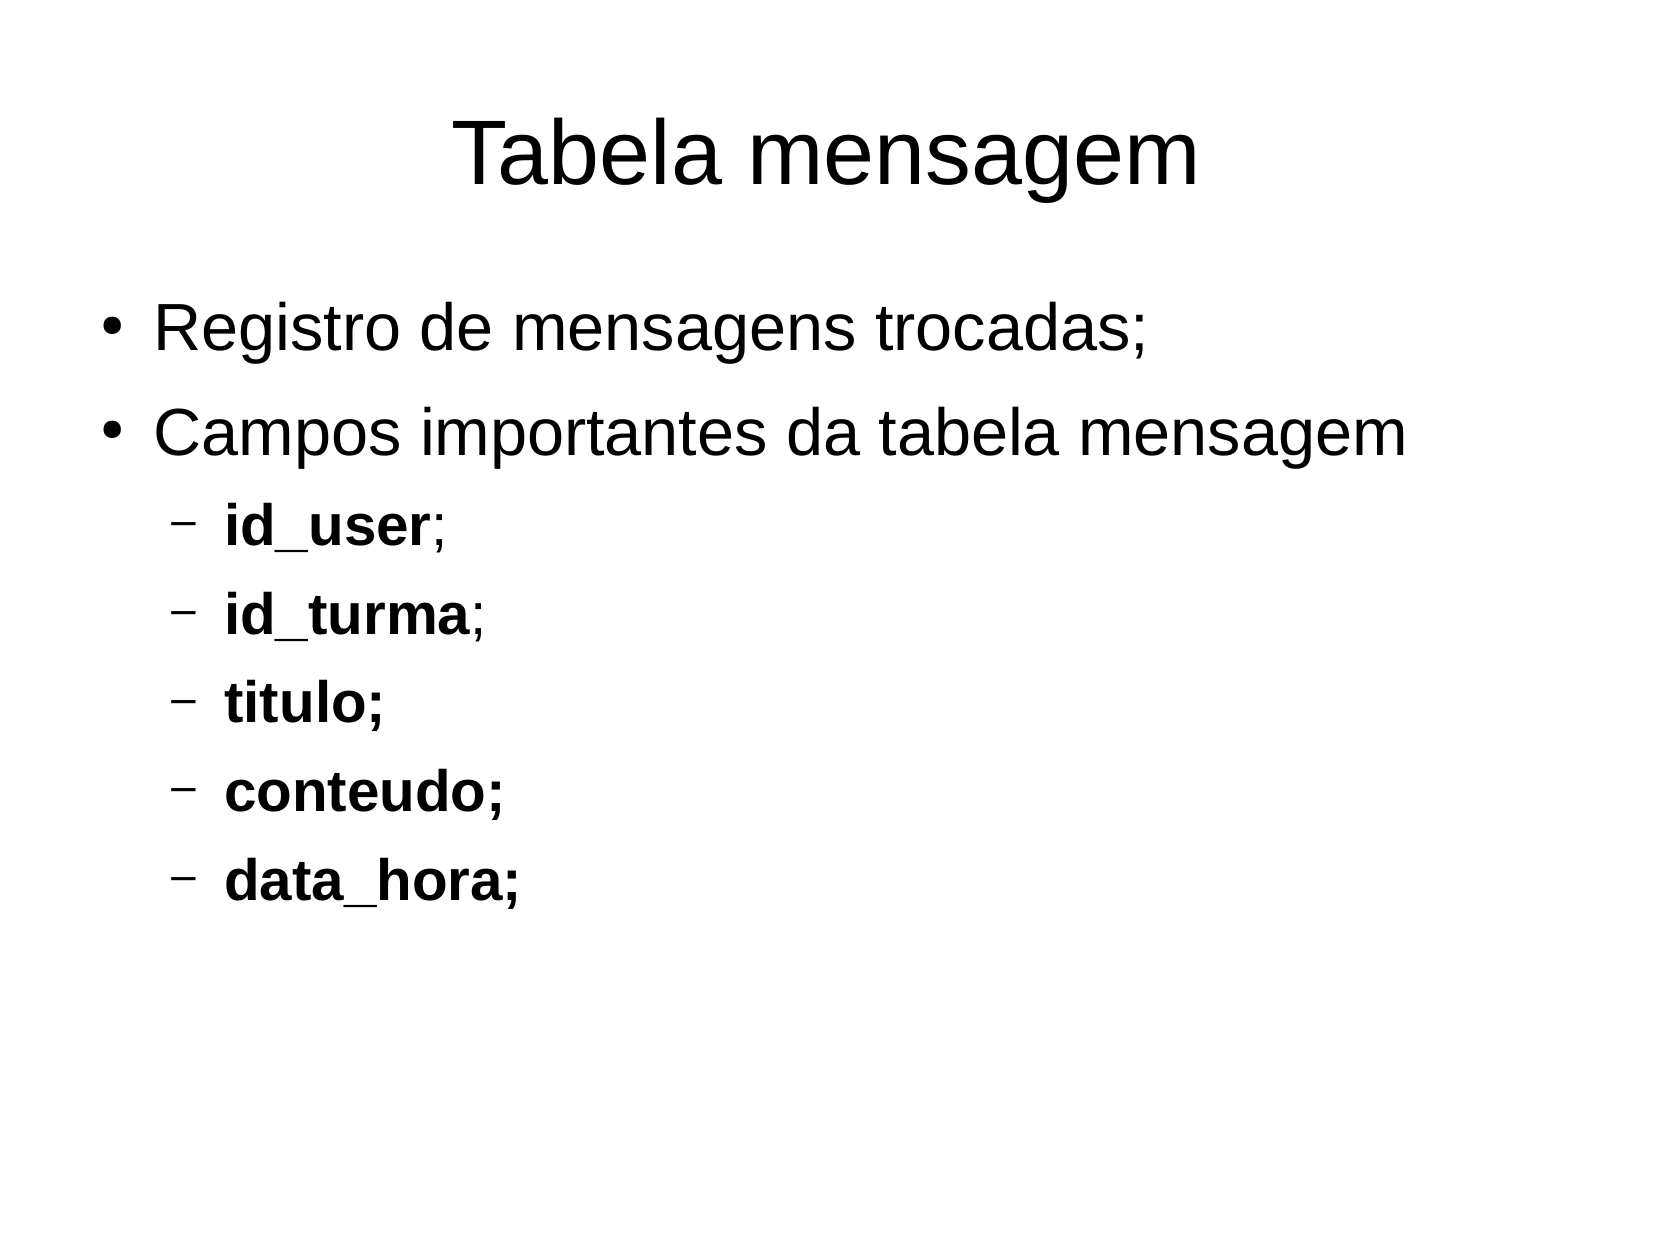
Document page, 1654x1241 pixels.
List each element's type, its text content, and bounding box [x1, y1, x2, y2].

list Registro de mensagens trocadas; Campos importantes da tabela mensagem id_user; id_turma; titulo; conteudo; data_hora; [82, 290, 1571, 1010]
title Tabela mensagem [82, 49, 1571, 257]
